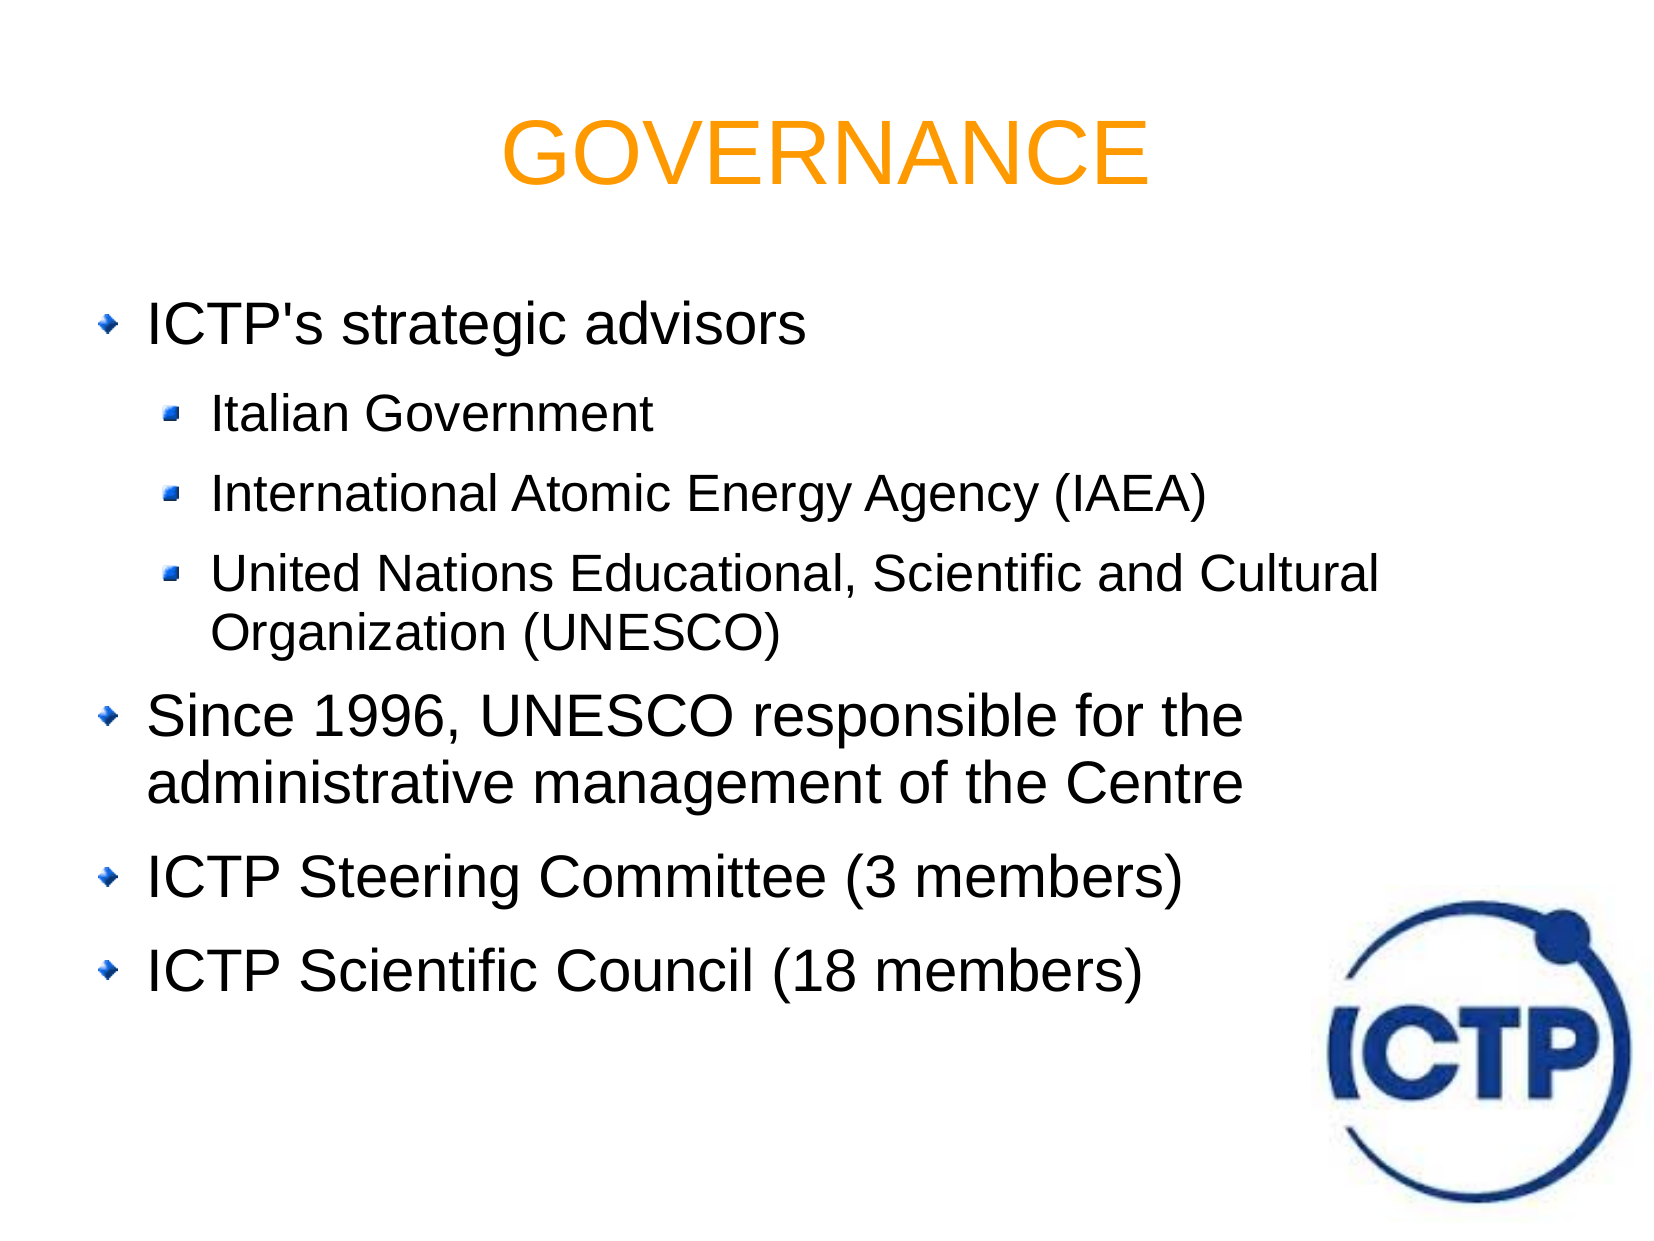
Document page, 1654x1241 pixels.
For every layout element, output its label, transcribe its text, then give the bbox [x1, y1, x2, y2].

title GOVERNANCE [82, 49, 1571, 257]
picture [1311, 885, 1652, 1241]
list ICTP's strategic advisors Italian Government International Atomic Energy Agency (IAEA) United Nations Educational, Scientific and Cultural Organization (UNESCO) Since 1996, UNESCO responsible for the administrative management of the Centre ICTP Steering Committee (3 members) ICTP Scientific Council (18 members) [82, 290, 1571, 1010]
